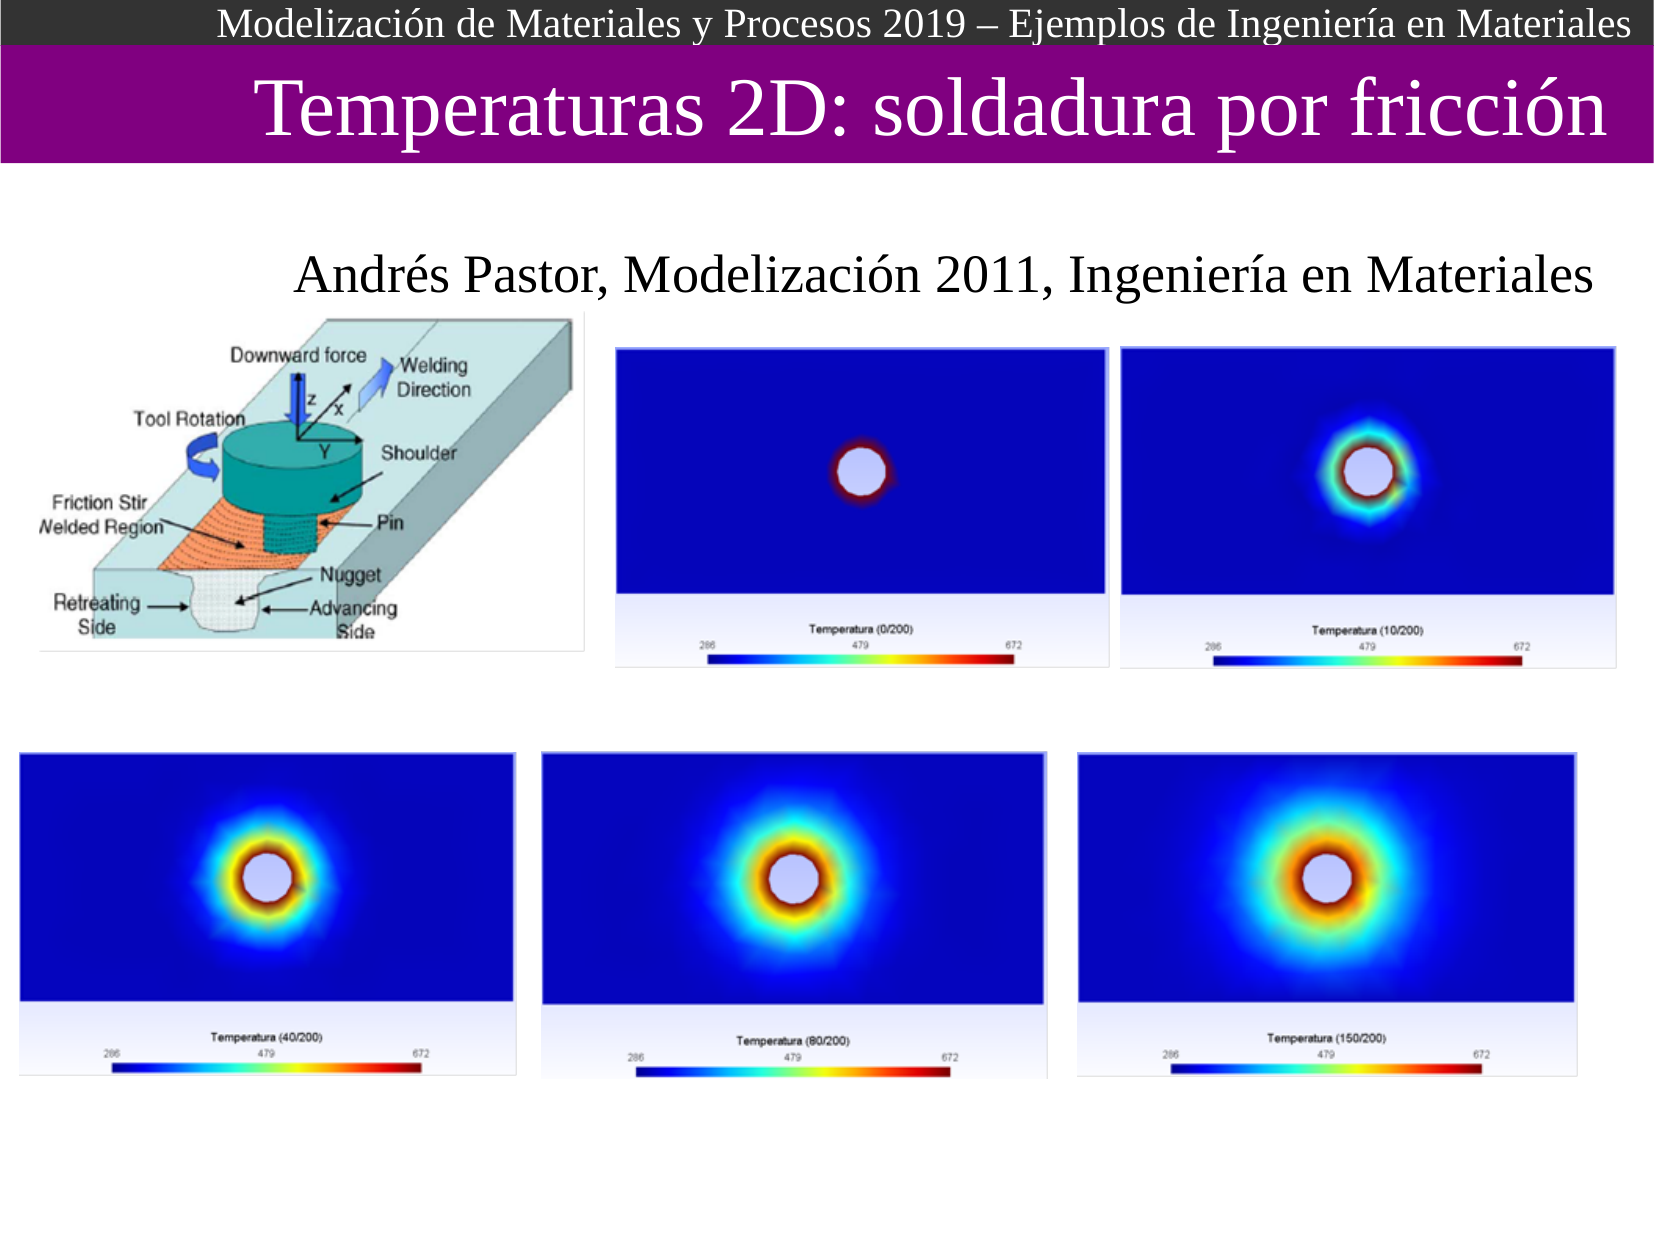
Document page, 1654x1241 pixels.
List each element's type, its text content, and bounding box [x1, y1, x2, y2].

text_box Andrés Pastor, Modelización 2011, Ingeniería en Materiales [278, 237, 1654, 372]
text_box Temperaturas 2D: soldadura por fricción [230, 53, 1634, 168]
picture [39, 311, 586, 653]
picture [541, 750, 1049, 1079]
picture [1077, 752, 1579, 1078]
picture [1120, 372, 1618, 670]
picture [19, 752, 518, 1077]
picture [615, 372, 1111, 670]
